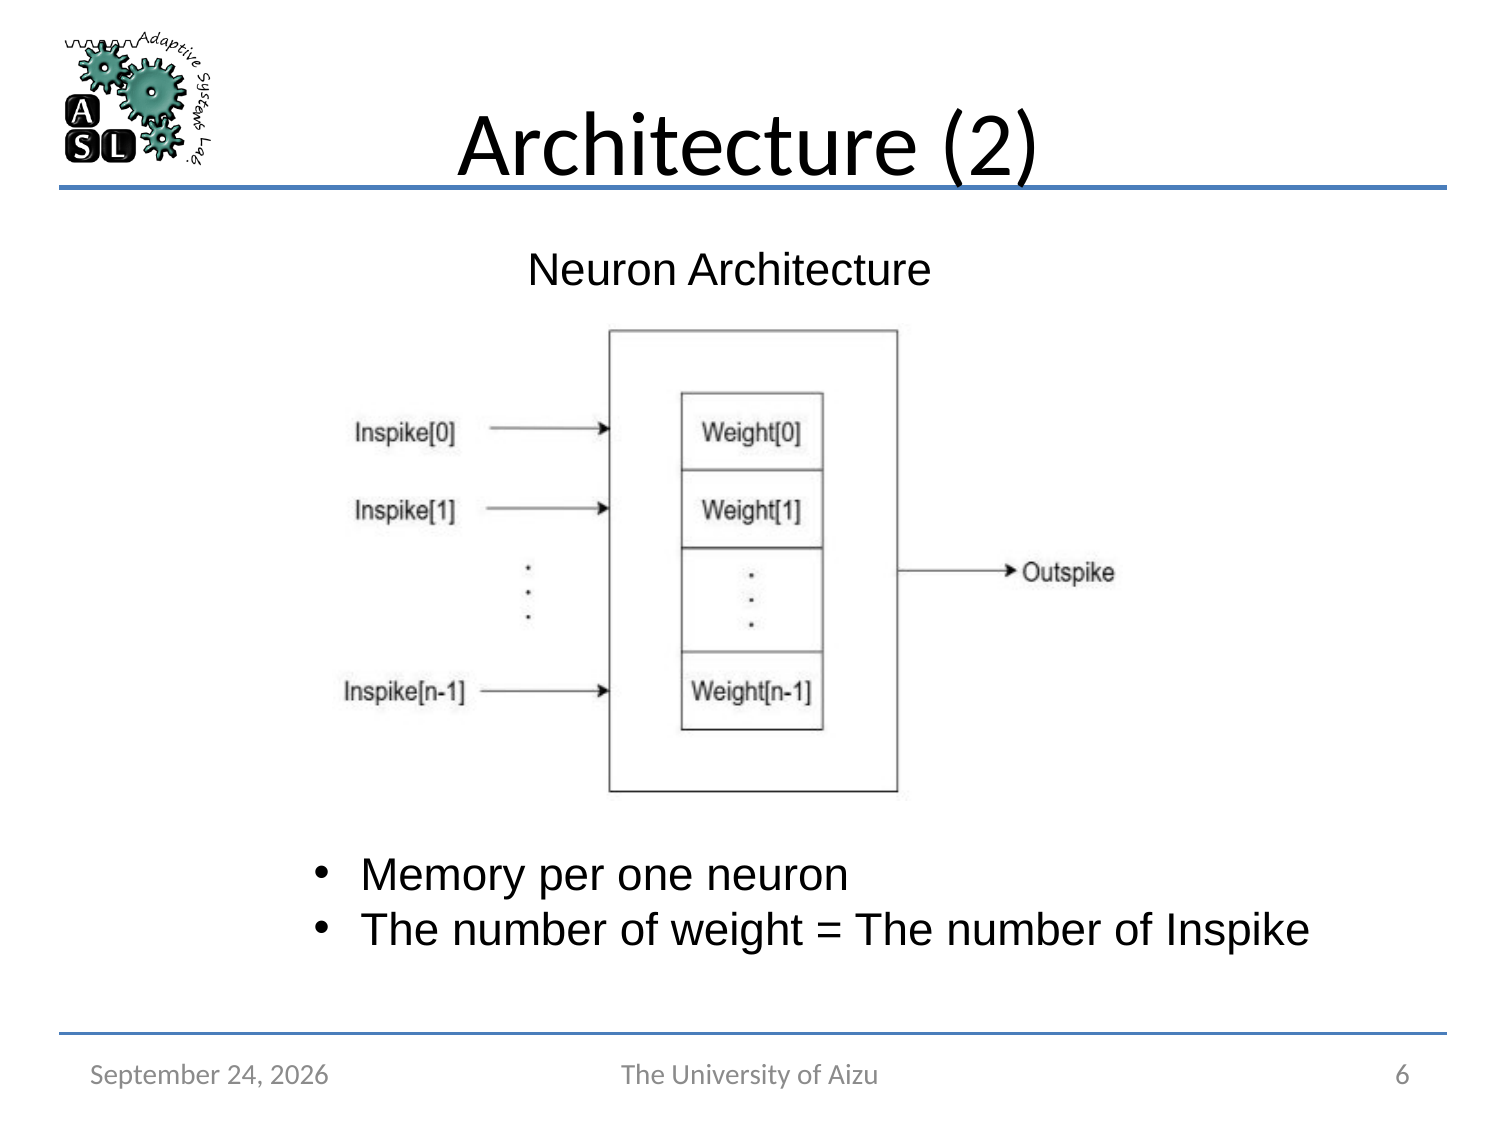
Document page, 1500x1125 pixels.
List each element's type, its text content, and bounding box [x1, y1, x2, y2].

picture [58, 30, 211, 169]
picture [332, 323, 1123, 801]
text_box Memory per one neuron The number of weight = The number of Inspike [298, 836, 1359, 963]
title Architecture (2) [75, 45, 1425, 233]
text_box Neuron Architecture [512, 232, 1004, 303]
footer The University of Aizu [512, 1042, 988, 1103]
slide_number May 13, 2025 [75, 1042, 425, 1103]
slide_number <番号> [1074, 1042, 1425, 1103]
